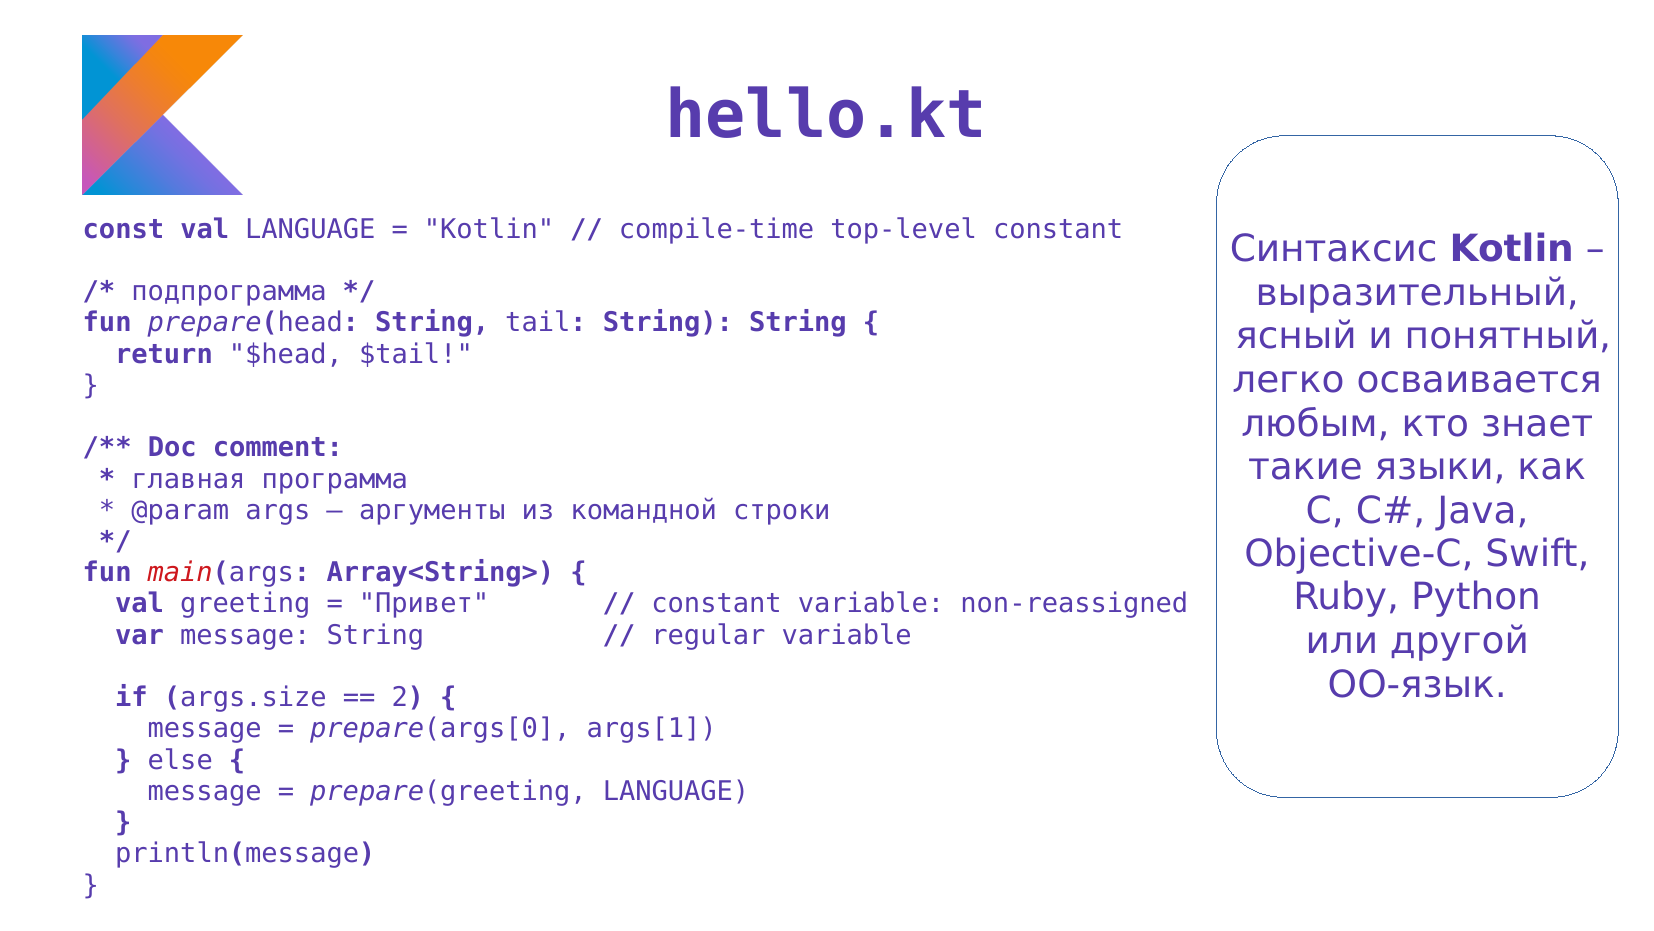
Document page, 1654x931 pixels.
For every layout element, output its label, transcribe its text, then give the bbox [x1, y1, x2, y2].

text_box Синтаксис Kotlin – выразительный, ясный и понятный, легко осваивается любым, кто знает такие языки, как C, C#, Java, Objective-C, Swift, Ruby, Python или другой ОО-язык. [1216, 135, 1619, 798]
title hello.kt [243, 37, 1571, 193]
subtitle const val LANGUAGE = "Kotlin" // compile-time top-level constant /* подпрограмма */ fun prepare(head: String, tail: String): String { return "$head, $tail!" } /** Doc comment: * главная программа * @param args — аргументы из командной строки */ fun main(args: Array<String>) { val greeting = "Привет" // constant variable: non-reassigned var message: String // regular variable if (args.size == 2) { message = prepare(args[0], args[1]) } else { message = prepare(greeting, LANGUAGE) } println(message) } [82, 213, 1571, 901]
picture [82, 35, 243, 195]
